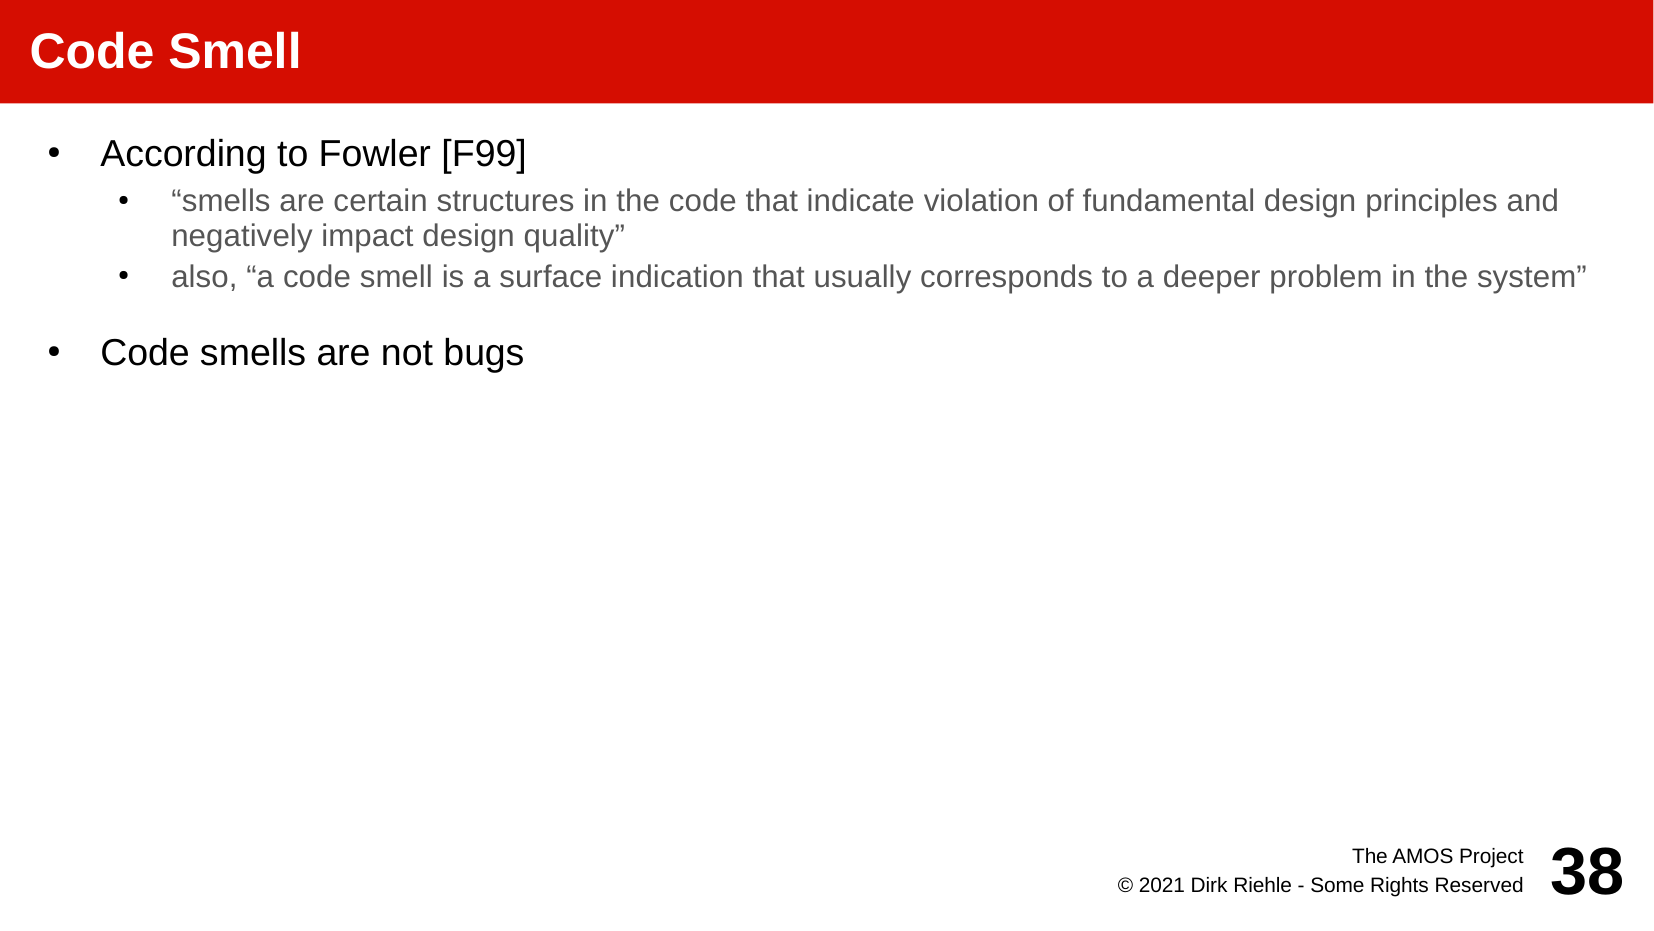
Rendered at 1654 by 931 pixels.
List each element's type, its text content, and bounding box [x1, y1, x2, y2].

list According to Fowler [F99] “smells are certain structures in the code that indicate violation of fundamental design principles and negatively impact design quality” also, “a code smell is a surface indication that usually corresponds to a deeper problem in the system” Code smells are not bugs [29, 132, 1625, 813]
title Code Smell [0, 0, 1654, 104]
